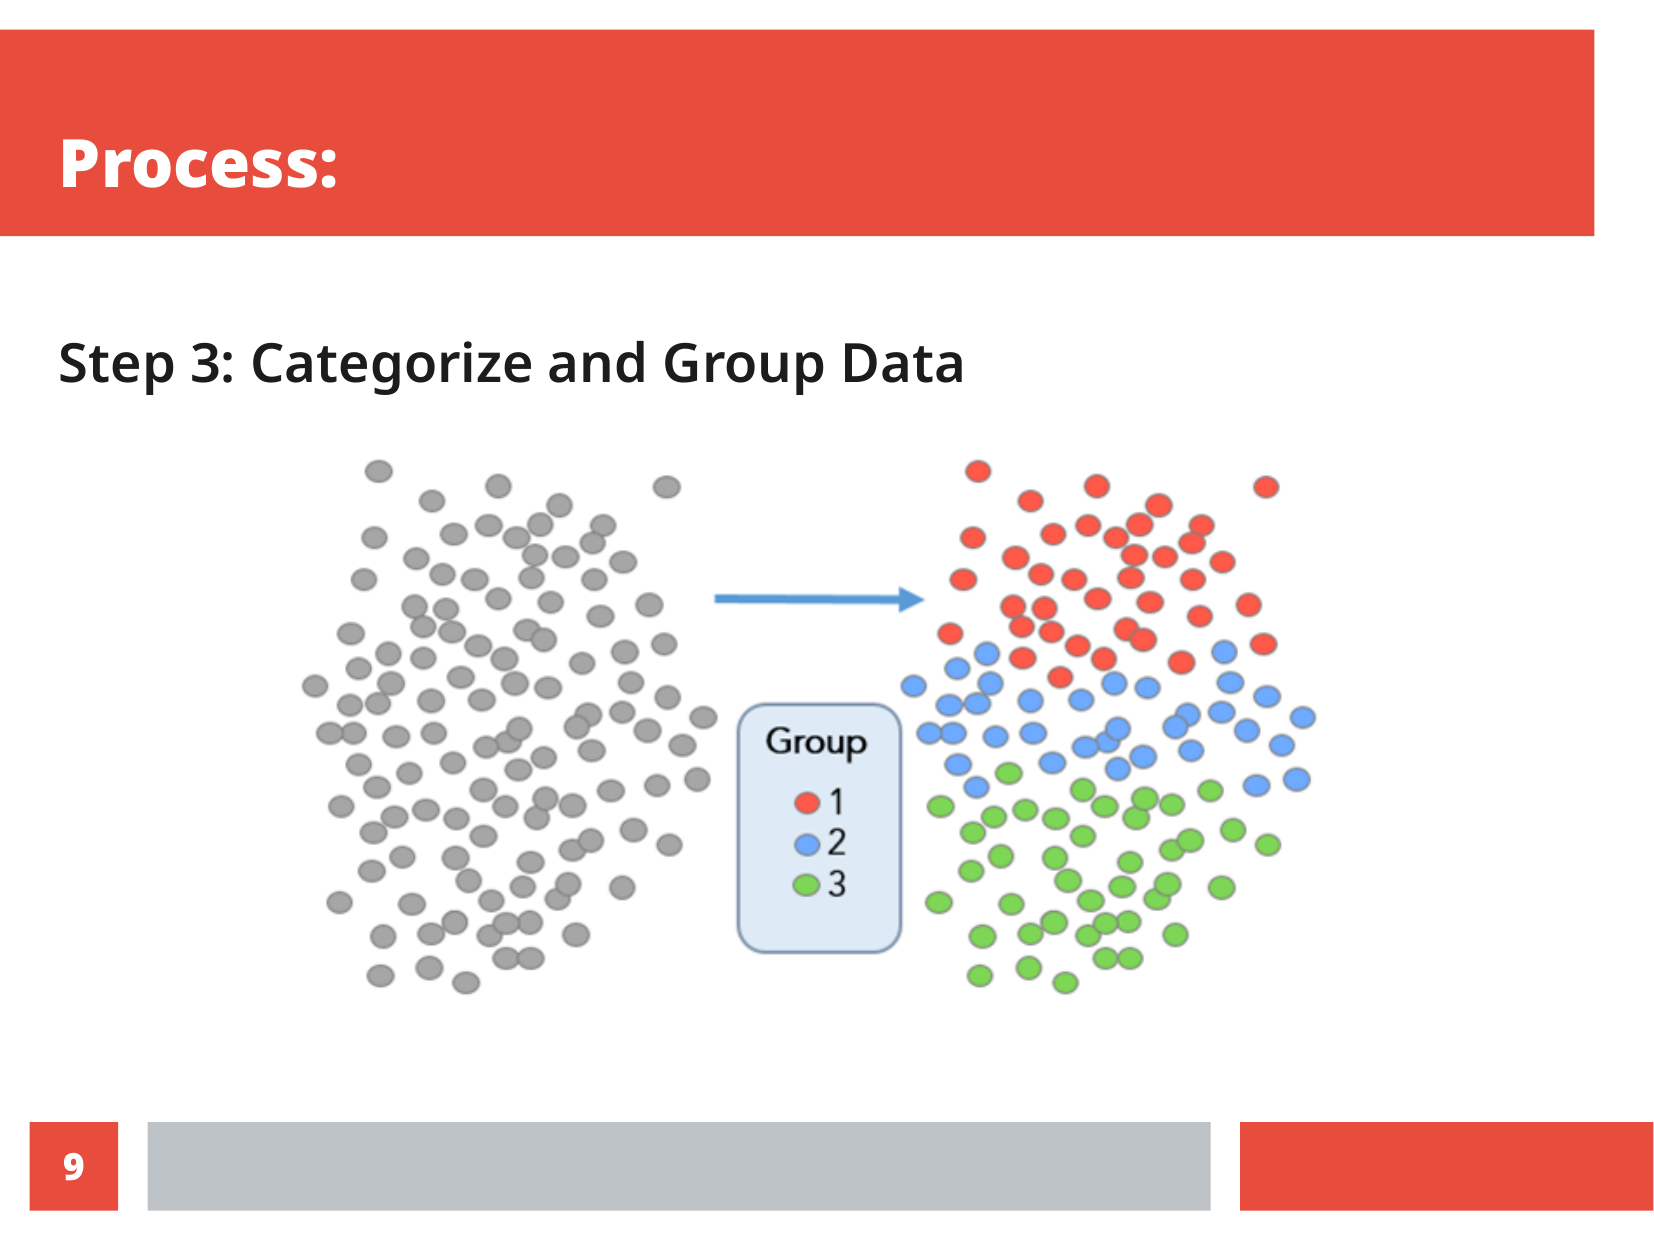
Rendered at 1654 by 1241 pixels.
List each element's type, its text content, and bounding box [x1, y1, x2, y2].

list Step 3: Categorize and Group Data [59, 324, 1565, 1093]
title Process: [59, 59, 1595, 207]
picture [285, 436, 1332, 1006]
